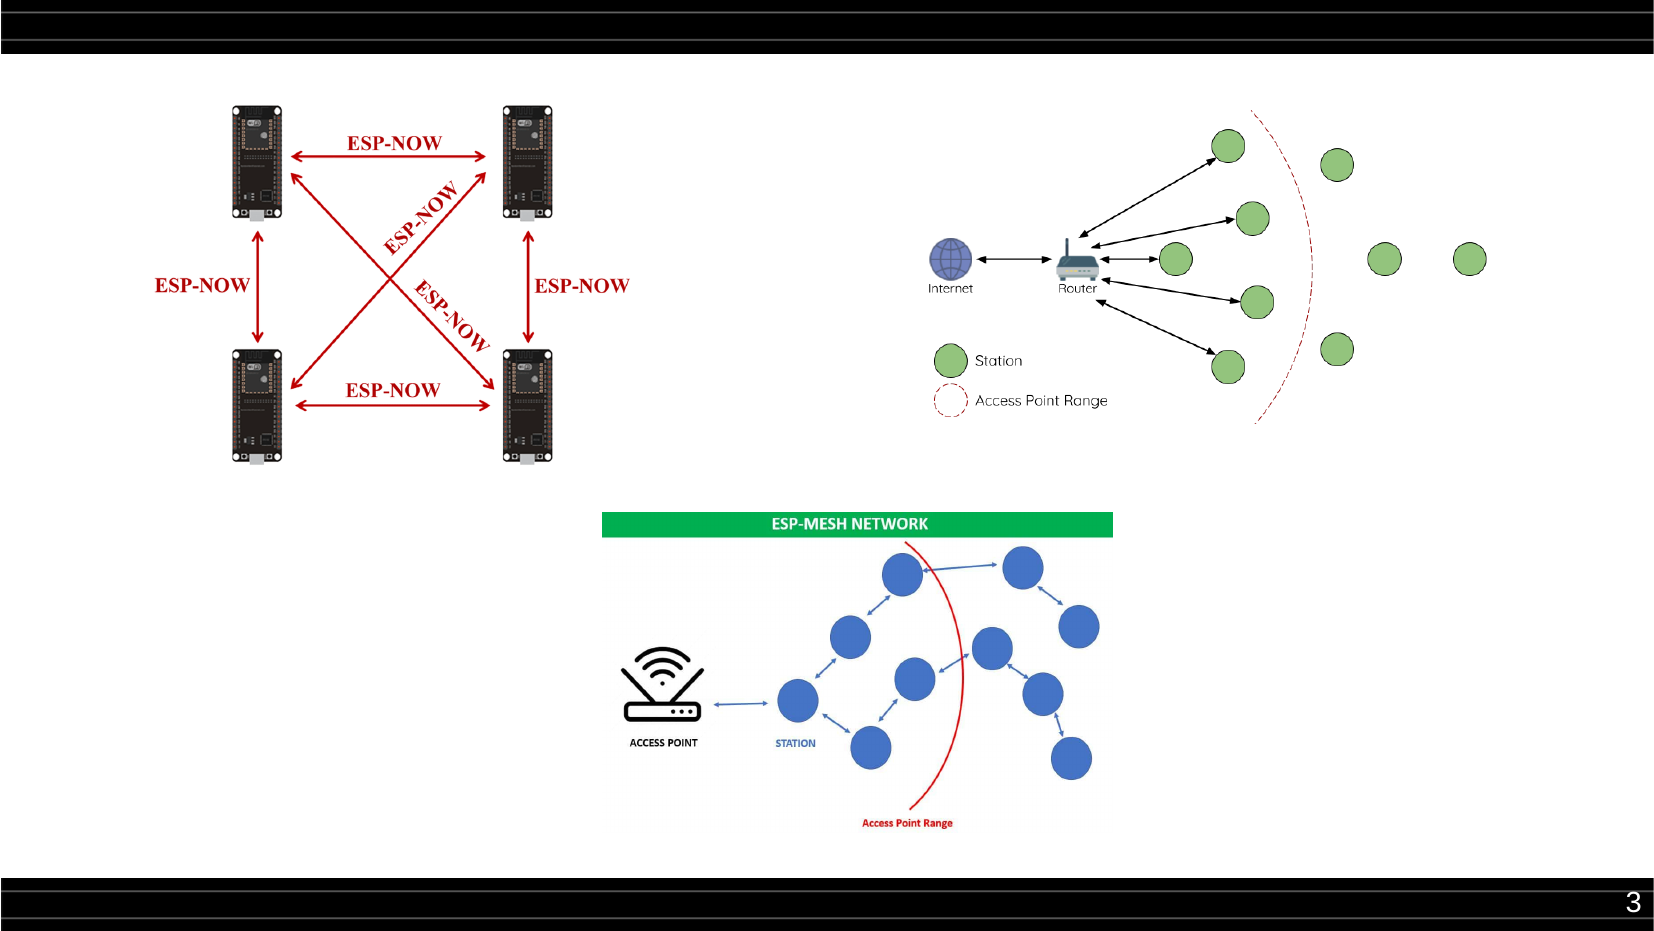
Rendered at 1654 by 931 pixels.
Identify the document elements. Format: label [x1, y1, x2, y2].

picture [907, 110, 1534, 424]
picture [602, 512, 1113, 833]
picture [1, 878, 1654, 931]
picture [1, 0, 1654, 54]
picture [153, 104, 631, 466]
